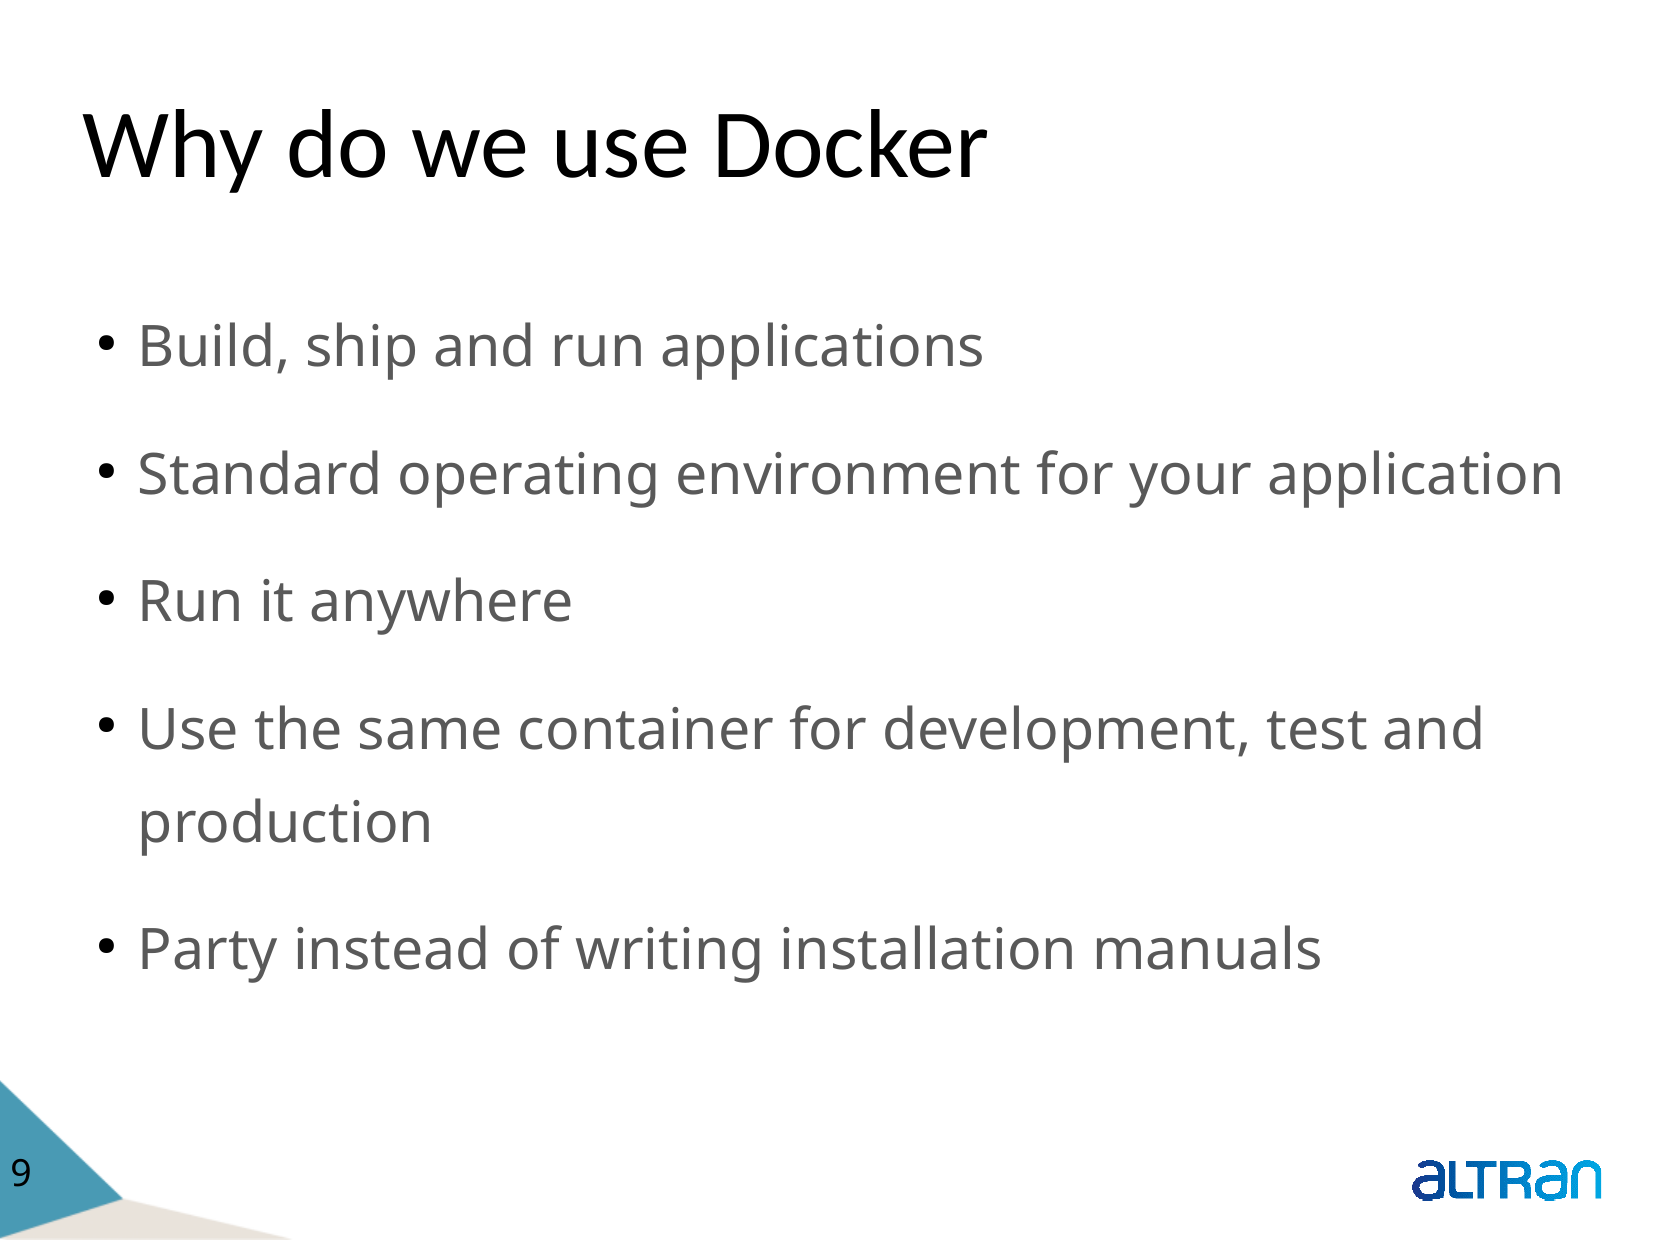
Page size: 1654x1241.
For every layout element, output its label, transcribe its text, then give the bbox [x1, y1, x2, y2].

list Build, ship and run applications Standard operating environment for your application Run it anywhere Use the same container for development, test and production Party instead of writing installation manuals [82, 290, 1571, 1010]
picture [1543, 1182, 1560, 1193]
picture [1412, 1160, 1559, 1201]
picture [1555, 1160, 1602, 1201]
picture [0, 1072, 316, 1240]
title Why do we use Docker [82, 49, 1571, 257]
picture [1595, 1160, 1602, 1167]
